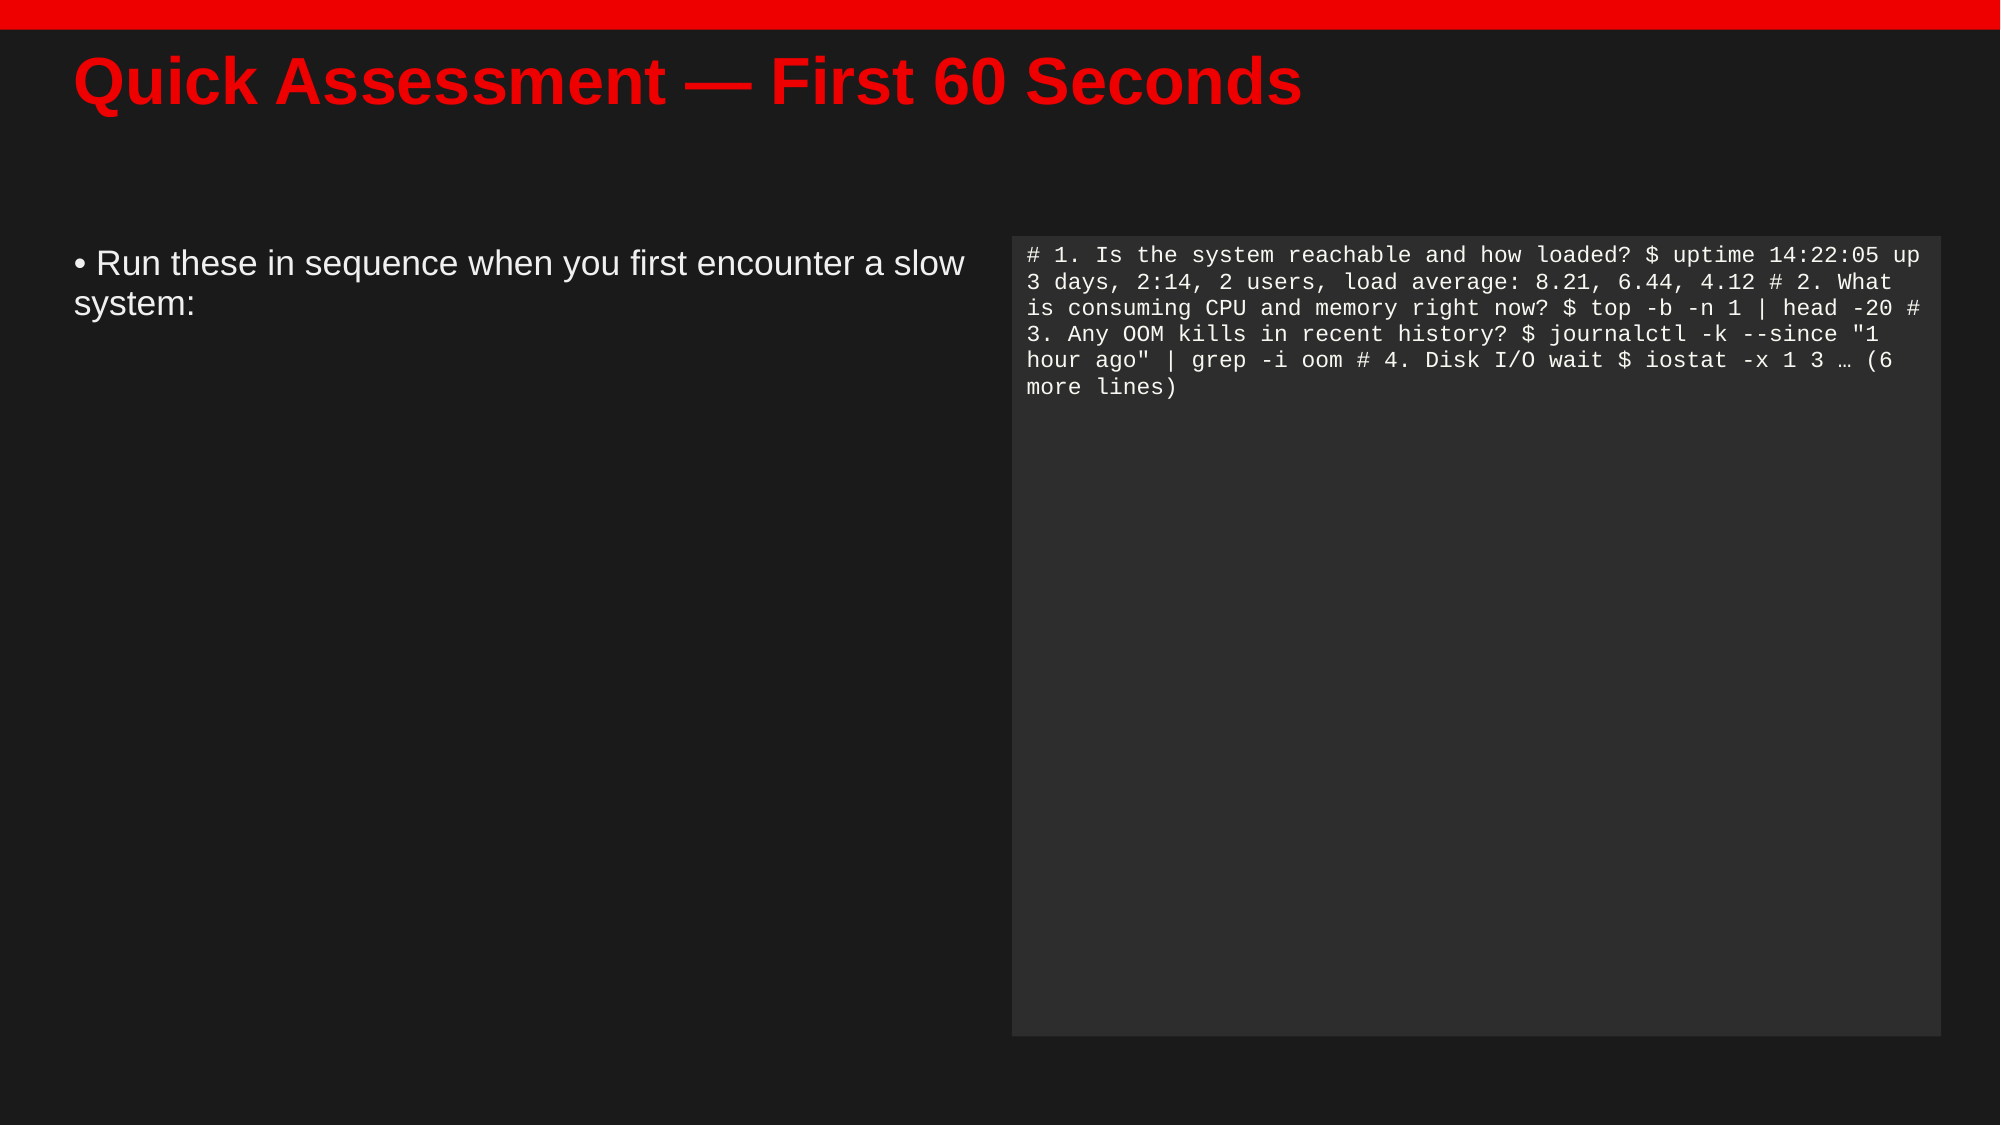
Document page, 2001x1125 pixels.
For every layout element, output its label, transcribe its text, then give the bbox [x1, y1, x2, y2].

text_box Quick Assessment — First 60 Seconds [59, 36, 1942, 208]
text_box [0, 0, 2001, 30]
text_box • Run these in sequence when you first encounter a slow system: [59, 236, 989, 1037]
text_box # 1. Is the system reachable and how loaded? $ uptime 14:22:05 up 3 days, 2:14, 2 users, load average: 8.21, 6.44, 4.12 # 2. What is consuming CPU and memory right now? $ top -b -n 1 | head -20 # 3. Any OOM kills in recent history? $ journalctl -k --since "1 hour ago" | grep -i oom # 4. Disk I/O wait $ iostat -x 1 3 … (6 more lines) [1011, 236, 1942, 1037]
